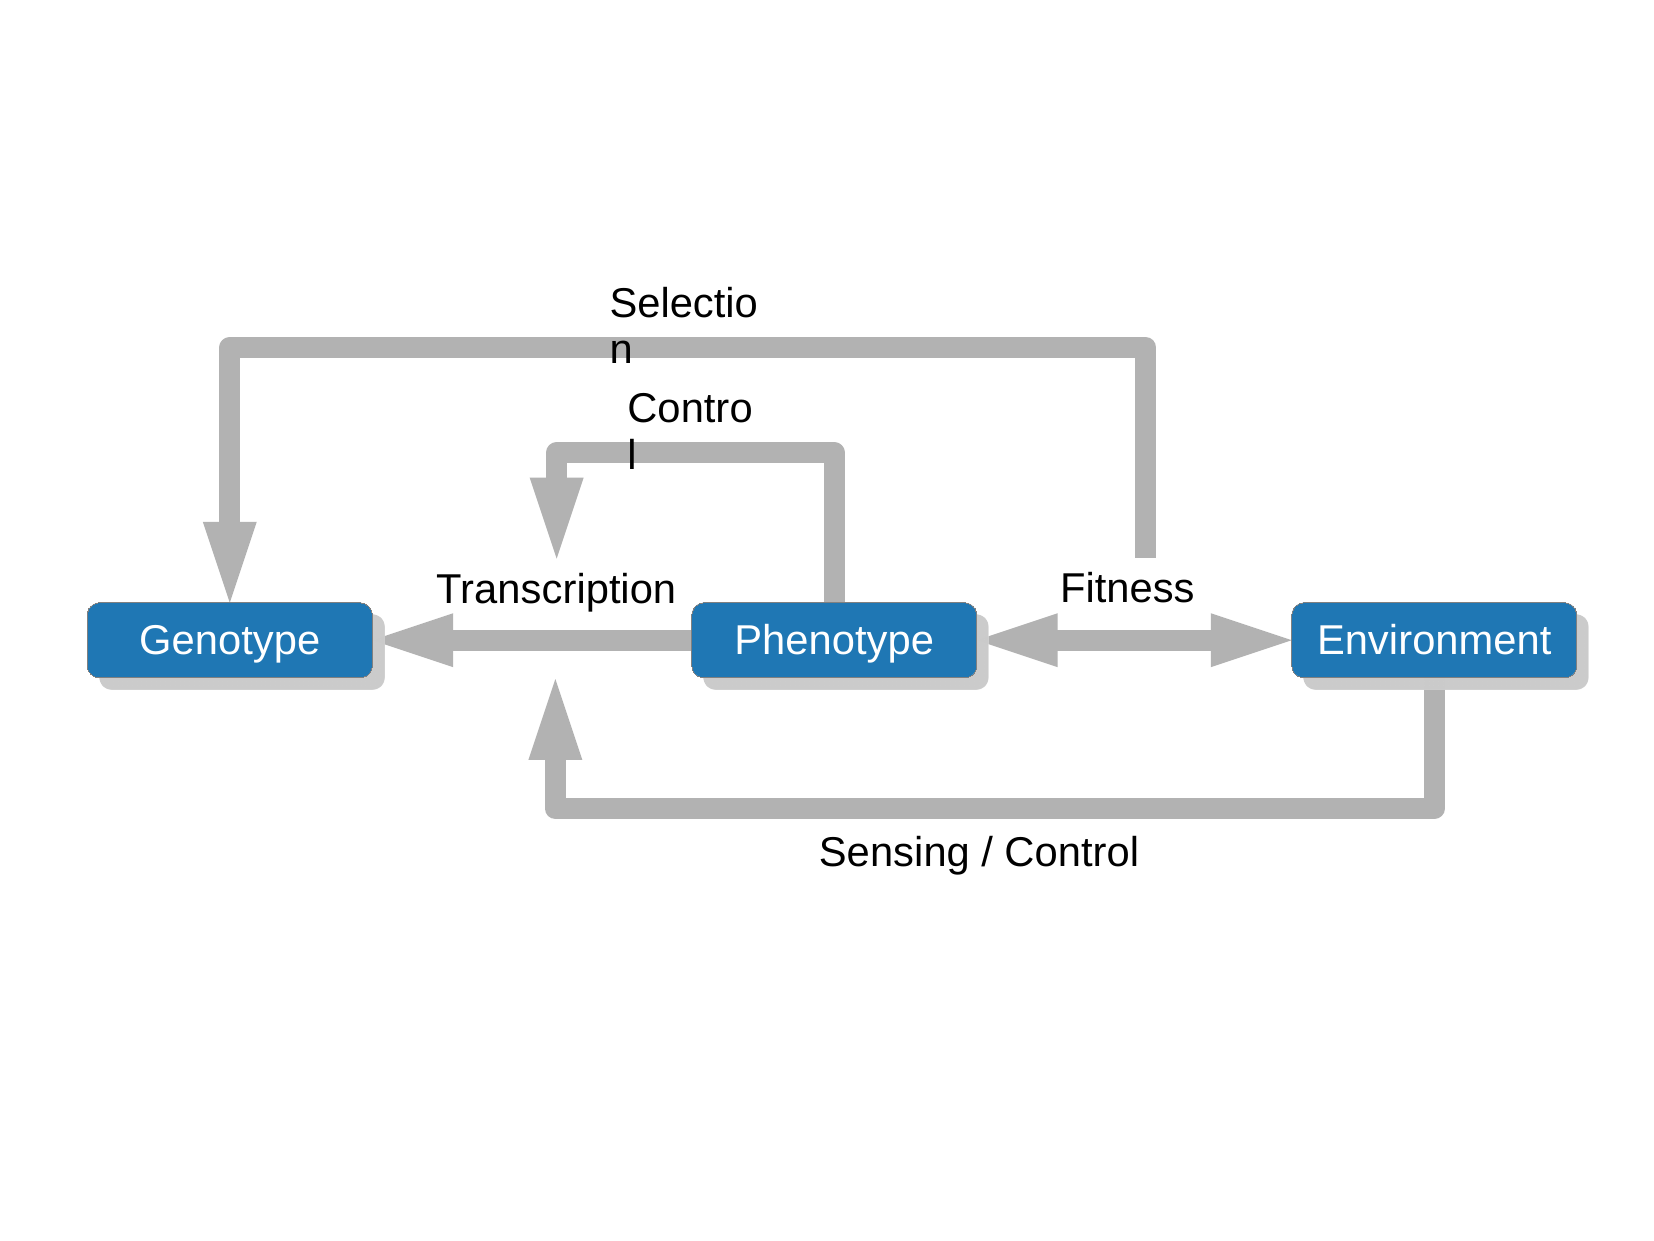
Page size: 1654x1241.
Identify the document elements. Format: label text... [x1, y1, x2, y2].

text_box Phenotype [691, 602, 977, 678]
text_box [511, 617, 600, 680]
text_box Genotype [87, 602, 373, 678]
text_box Selection [594, 272, 796, 334]
text_box Fitness [1045, 557, 1247, 620]
text_box Transcription [421, 558, 692, 620]
text_box Control [612, 377, 777, 440]
text_box Environment [1291, 602, 1577, 678]
text_box Sensing / Control [804, 820, 1156, 883]
